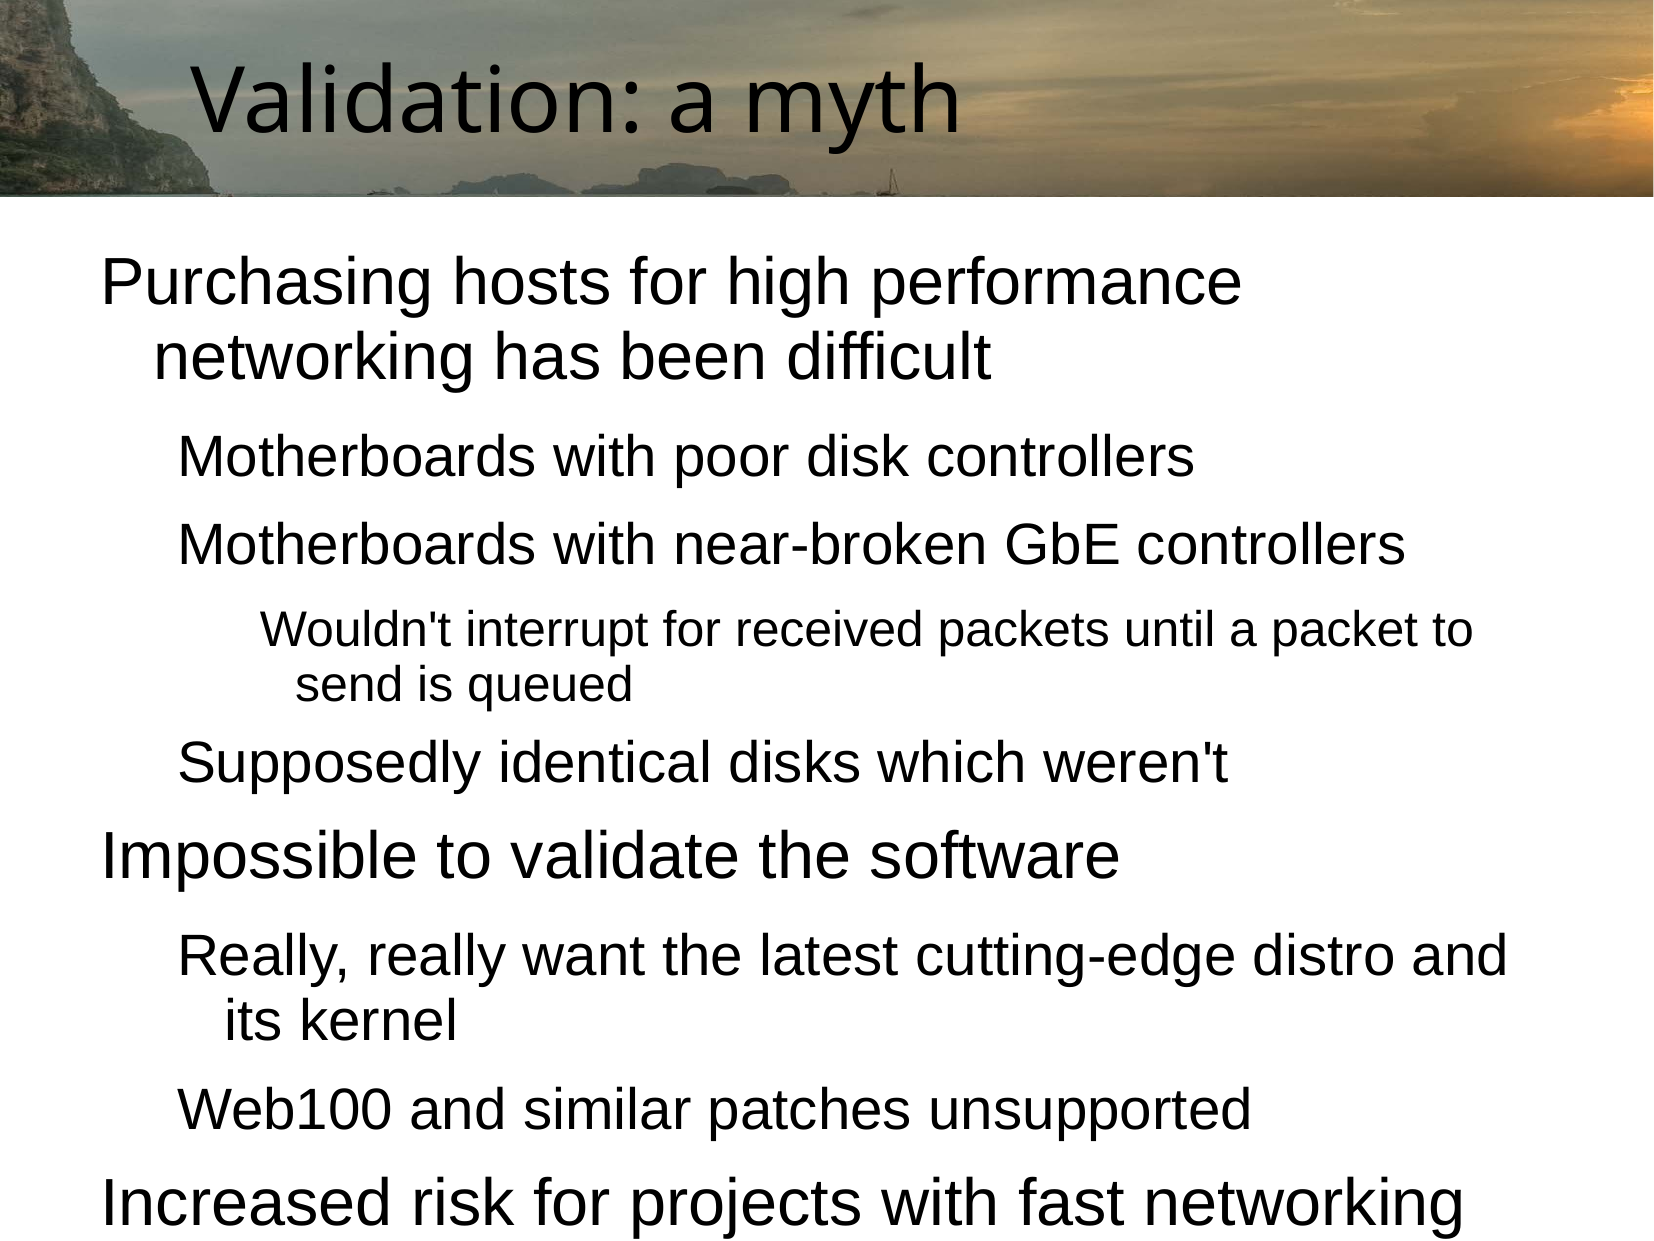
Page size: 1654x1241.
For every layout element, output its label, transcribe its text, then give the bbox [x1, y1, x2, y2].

list Purchasing hosts for high performance networking has been difficult Motherboards with poor disk controllers Motherboards with near-broken GbE controllers Wouldn't interrupt for received packets until a packet to send is queued Supposedly identical disks which weren't Impossible to validate the software Really, really want the latest cutting-edge distro and its kernel Web100 and similar patches unsupported Increased risk for projects with fast networking [82, 244, 1571, 1240]
title Validation: a myth [190, 0, 1571, 194]
picture [0, 0, 1654, 197]
